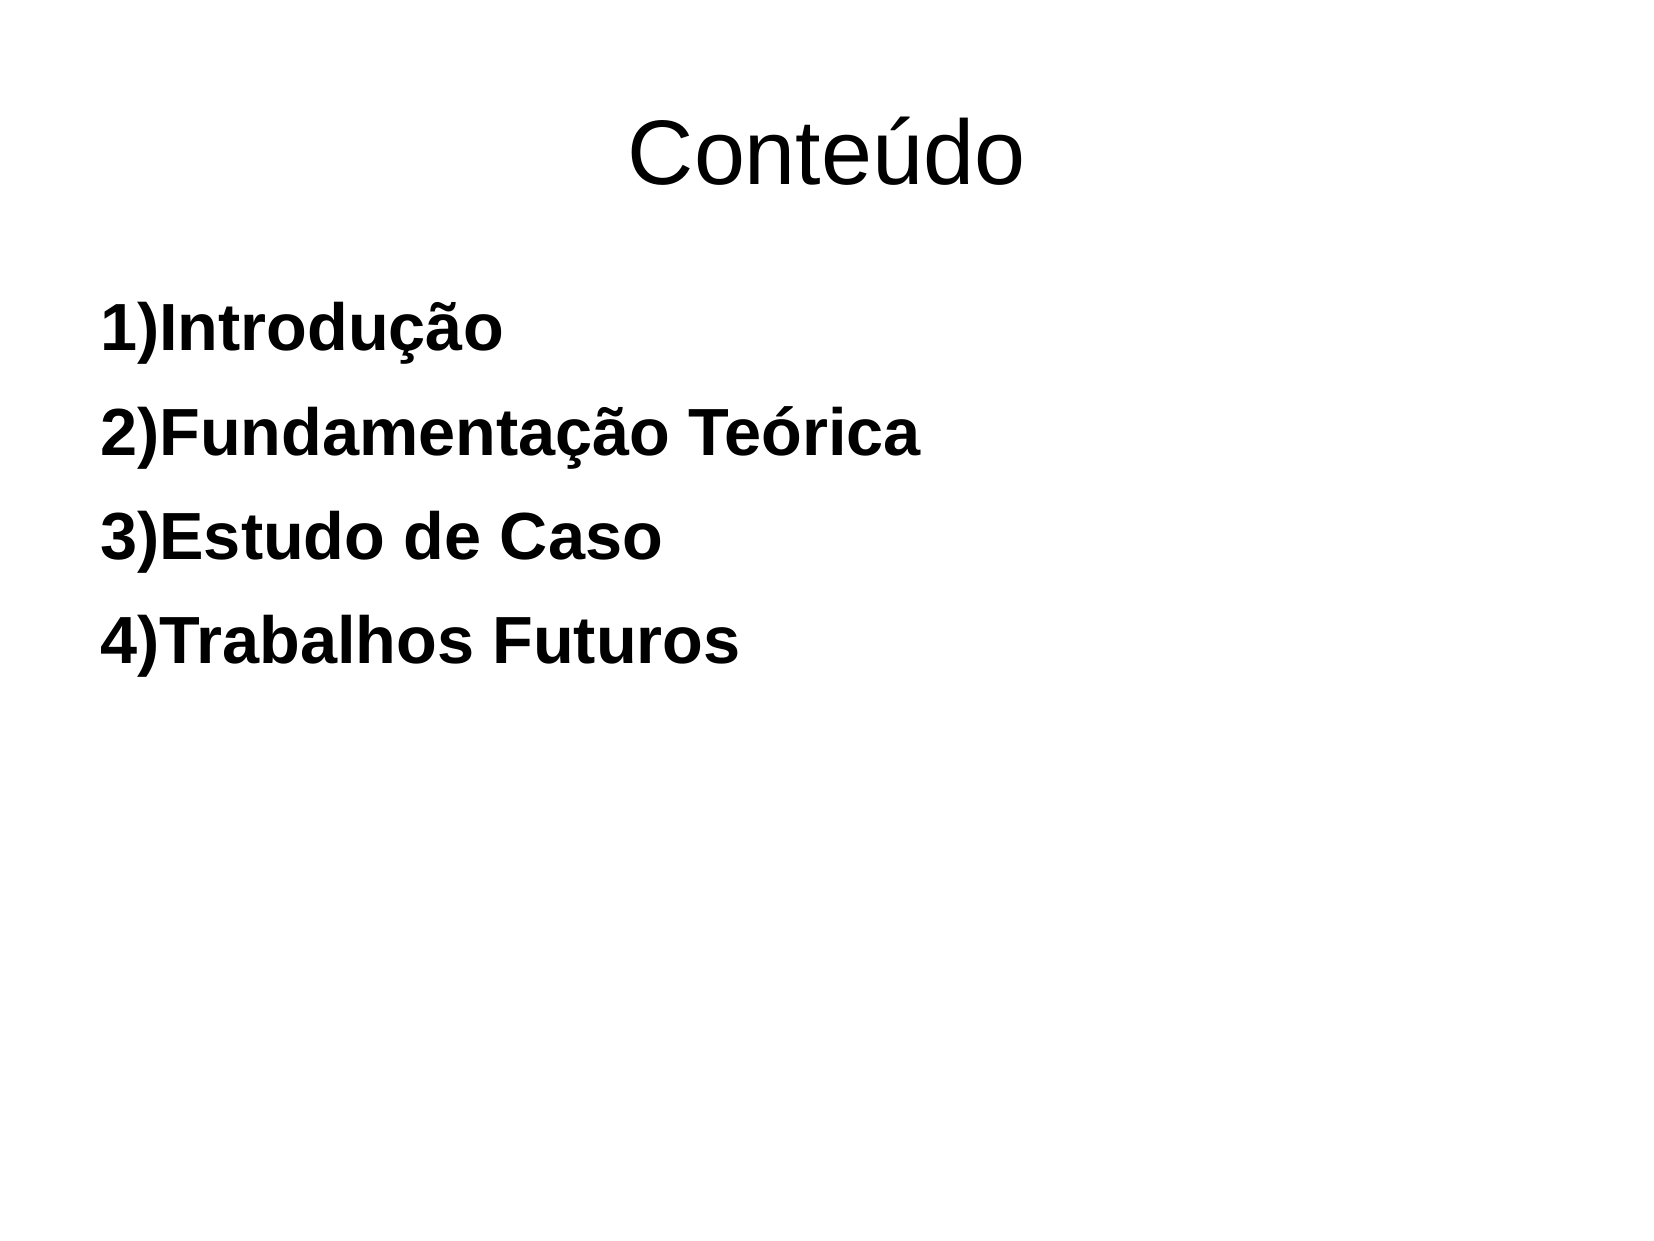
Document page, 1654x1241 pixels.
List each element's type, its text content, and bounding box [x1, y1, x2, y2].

list Introdução Fundamentação Teórica Estudo de Caso Trabalhos Futuros [82, 290, 1571, 1109]
title Conteúdo [82, 49, 1571, 257]
